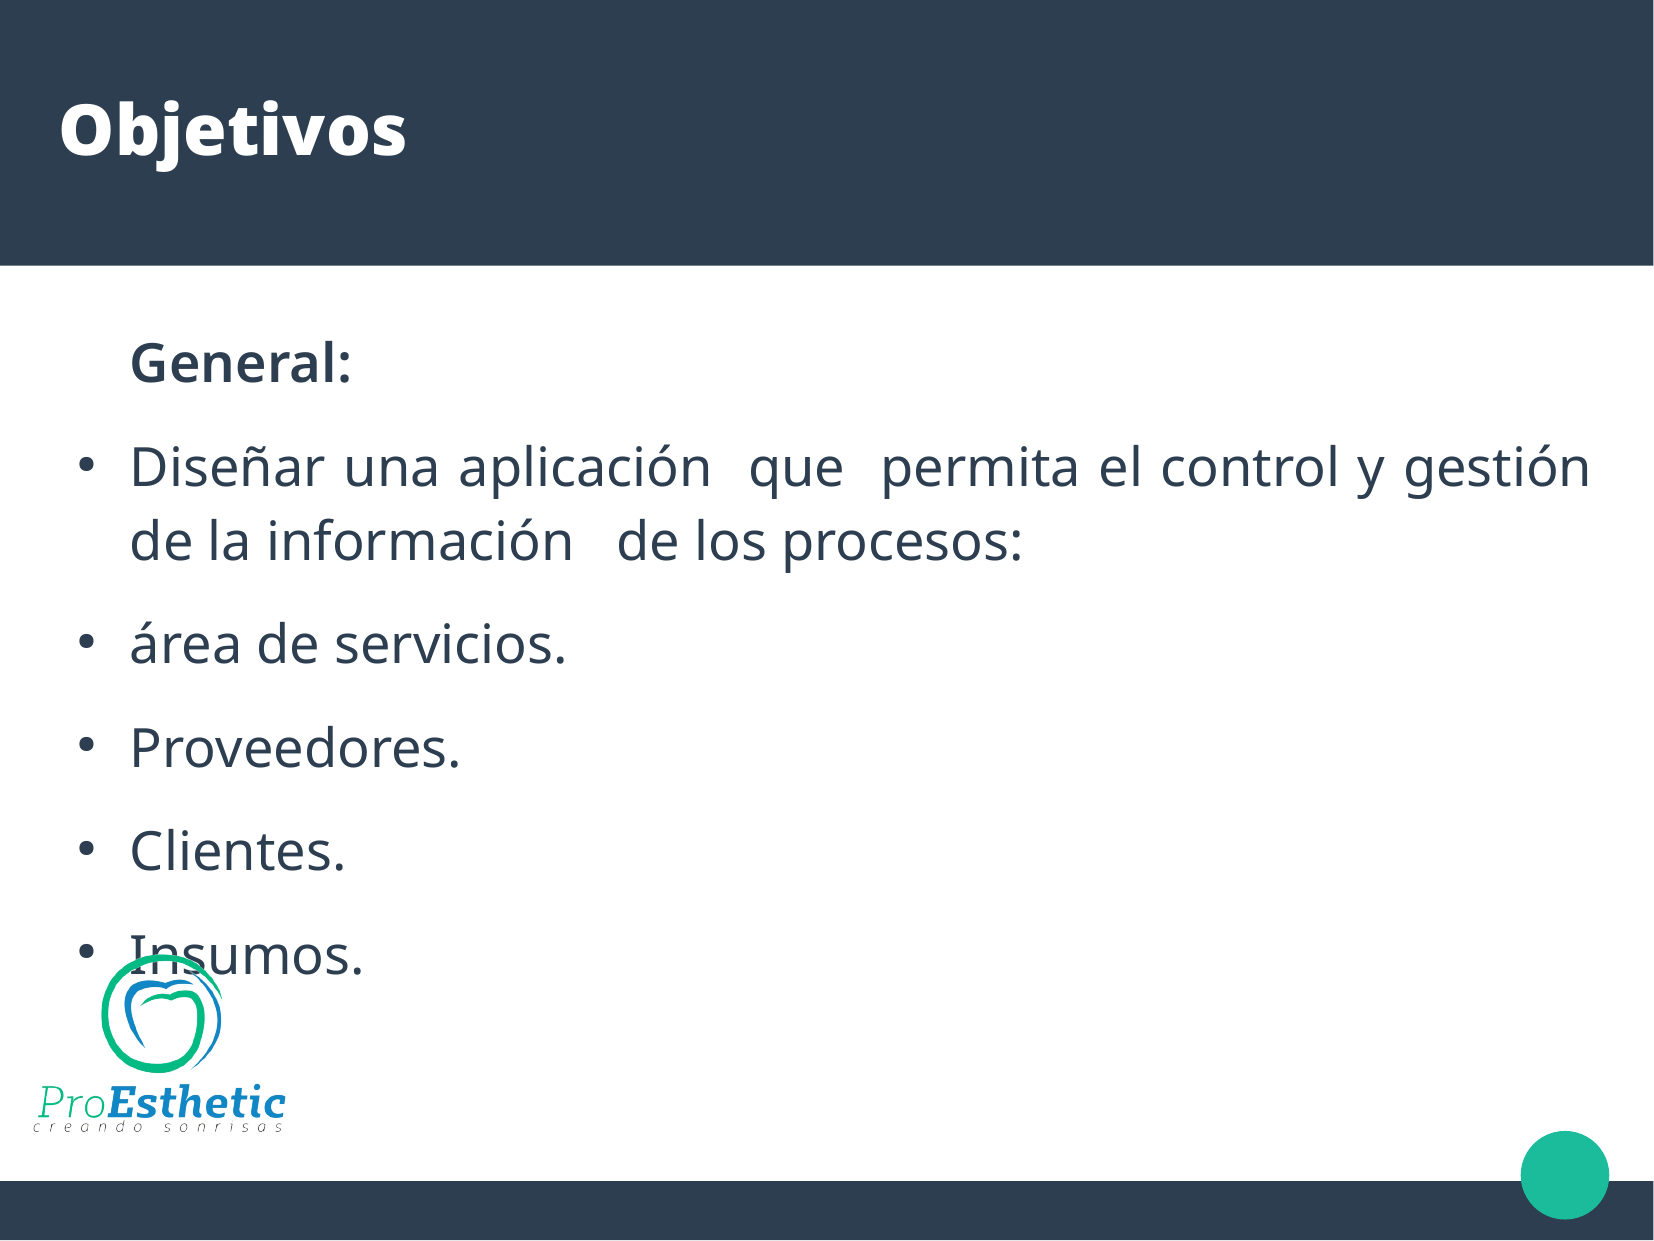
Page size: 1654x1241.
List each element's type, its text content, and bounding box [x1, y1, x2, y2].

picture [0, 921, 333, 1184]
list General: Diseñar una aplicación que permita el control y gestión de la información de los procesos: área de servicios. Proveedores. Clientes. Insumos. [59, 324, 1595, 1152]
title Objetivos [59, 49, 1595, 207]
